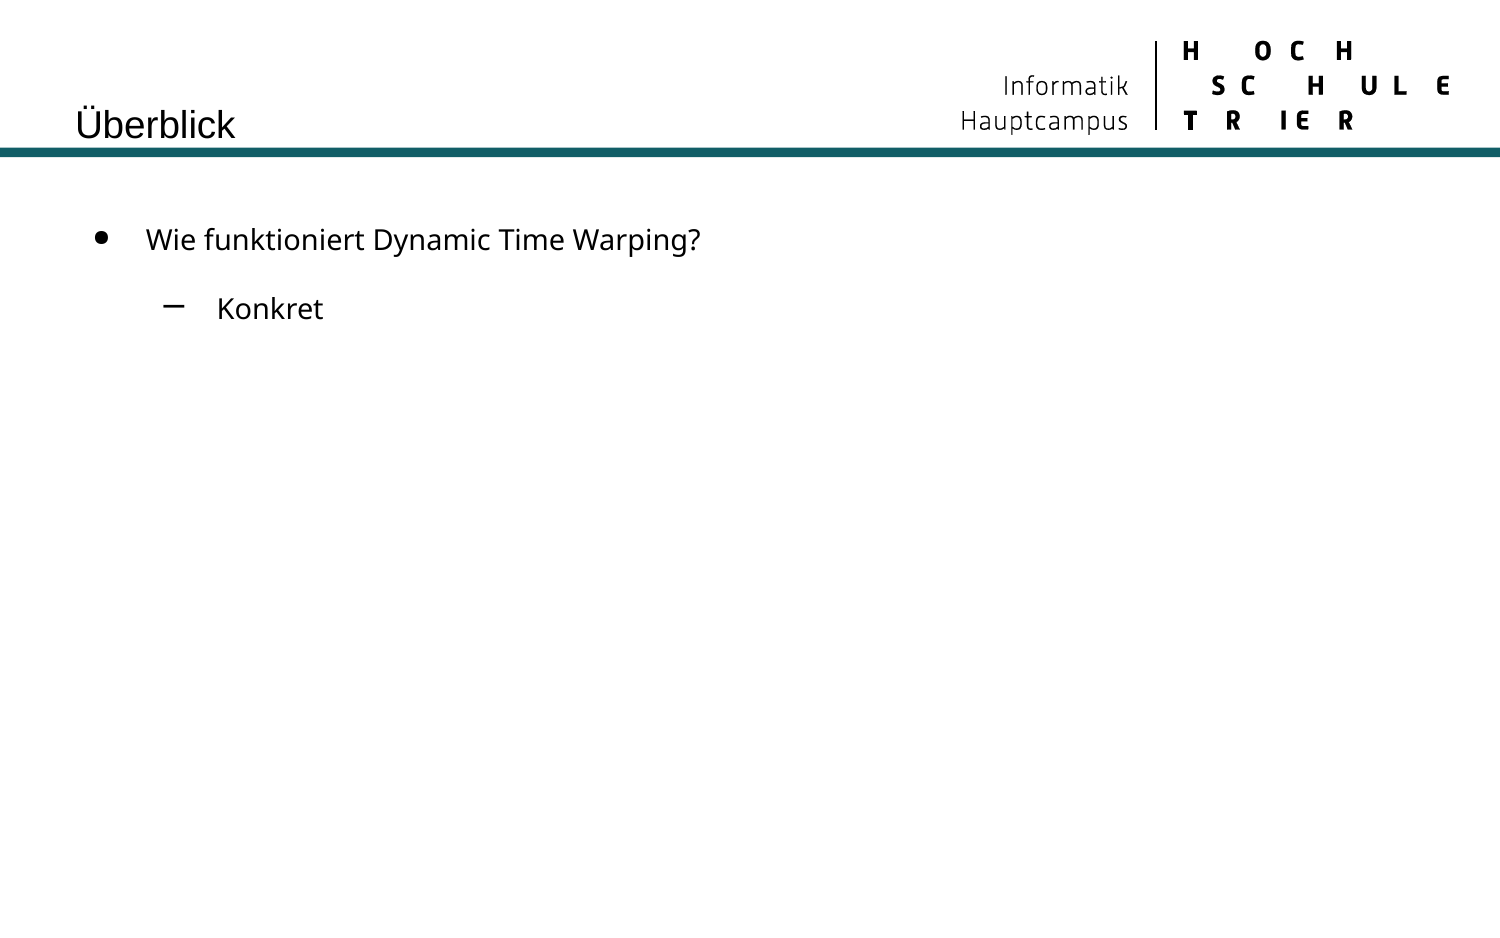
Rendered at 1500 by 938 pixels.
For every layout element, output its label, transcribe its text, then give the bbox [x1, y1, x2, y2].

list Wie funktioniert Dynamic Time Warping? Konkret [75, 219, 1425, 863]
title Überblick [75, 37, 1425, 194]
